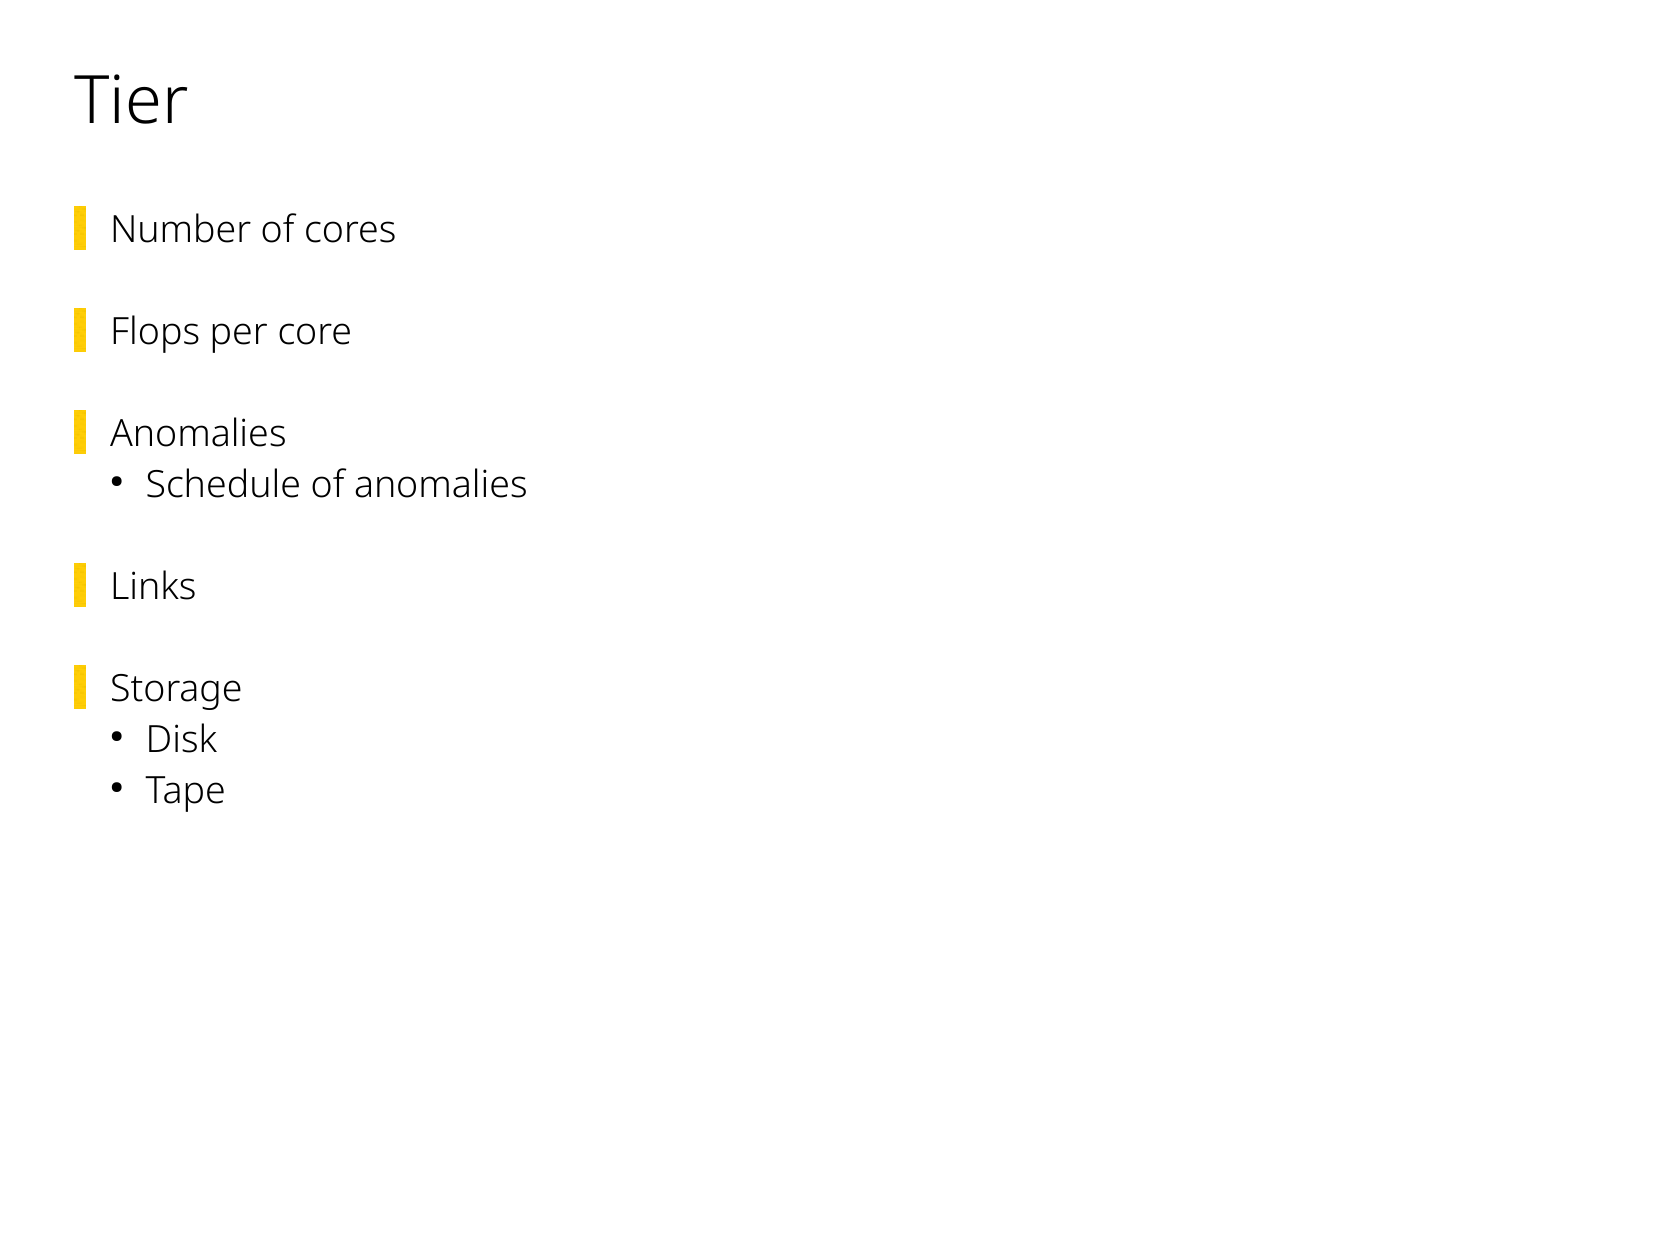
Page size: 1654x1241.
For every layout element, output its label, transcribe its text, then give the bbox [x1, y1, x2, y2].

text_box Number of cores Flops per core Anomalies Schedule of anomalies Links Storage Disk Tape [60, 195, 1561, 1078]
text_box Tier [59, 44, 1620, 143]
